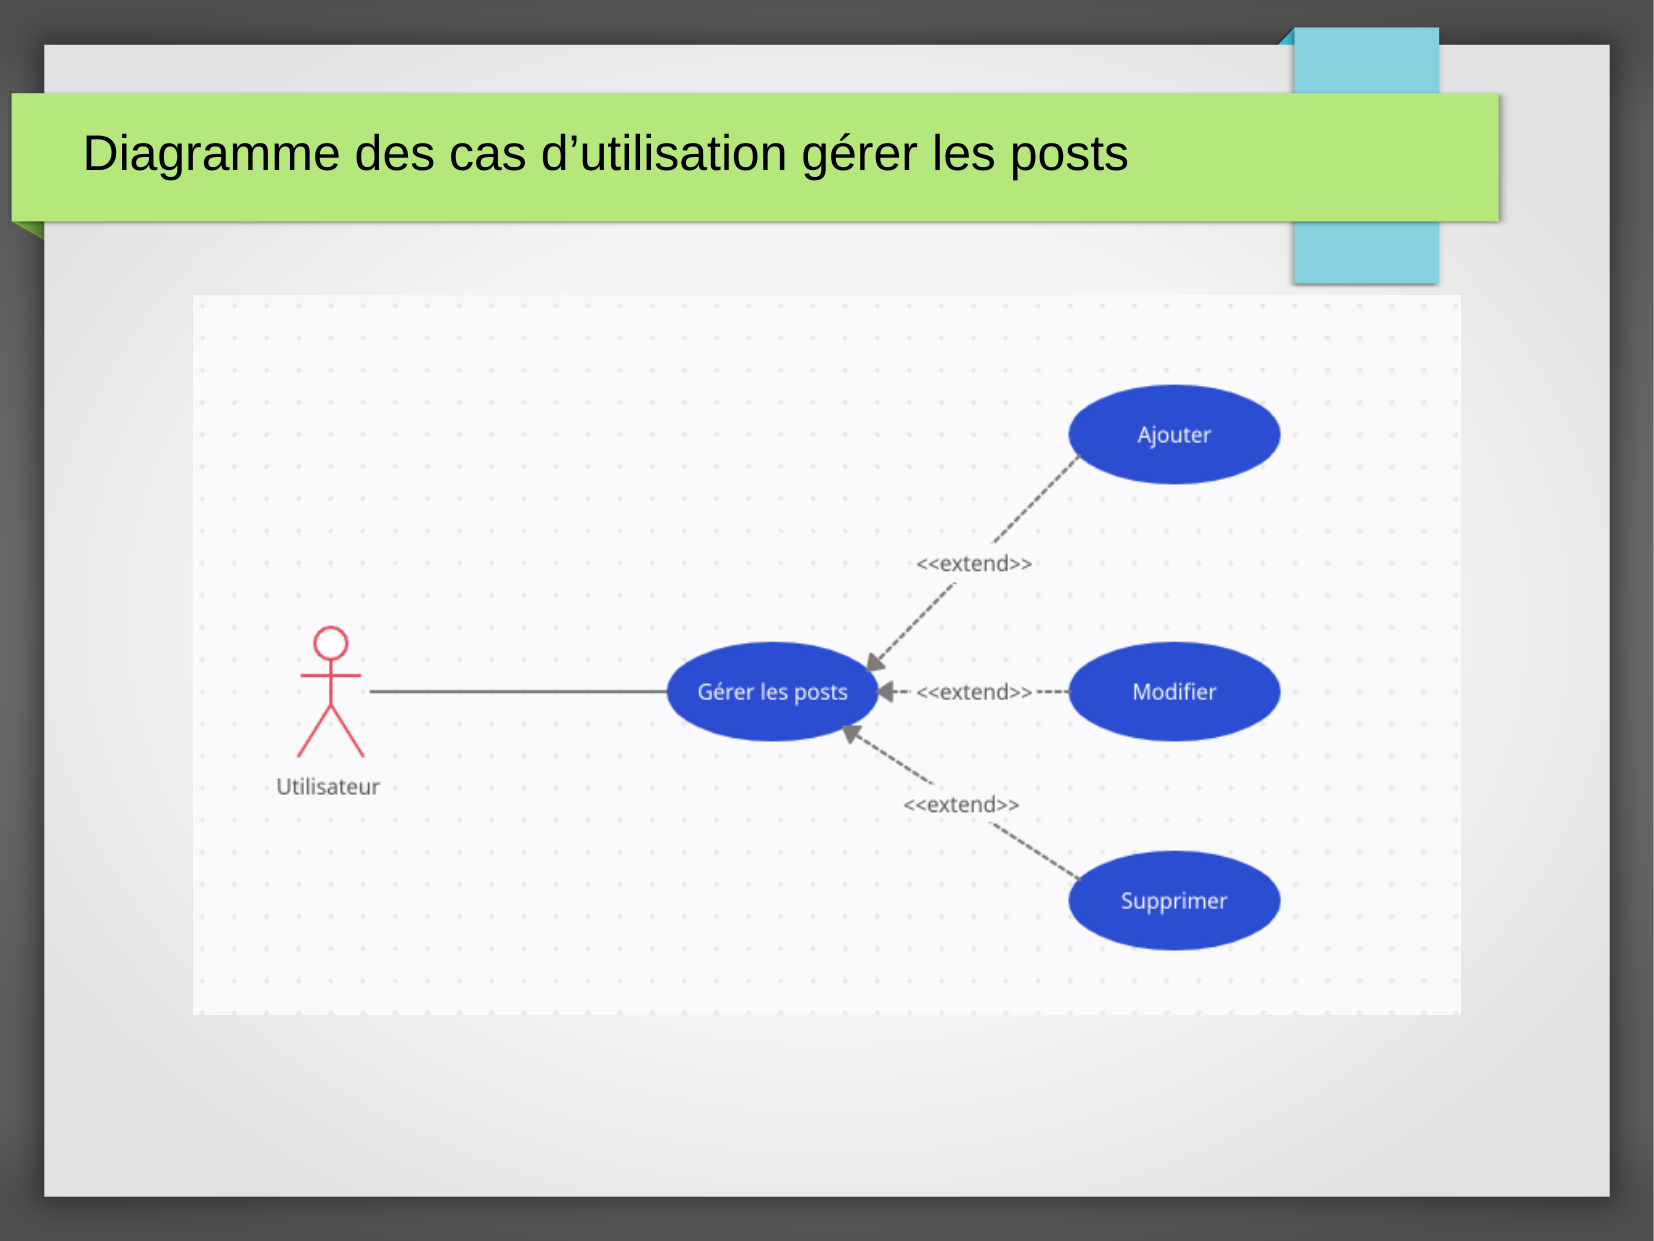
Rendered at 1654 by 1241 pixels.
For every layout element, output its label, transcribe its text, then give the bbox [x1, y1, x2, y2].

picture [0, 0, 1654, 1241]
title Diagramme des cas d’utilisation gérer les posts [82, 94, 1264, 213]
